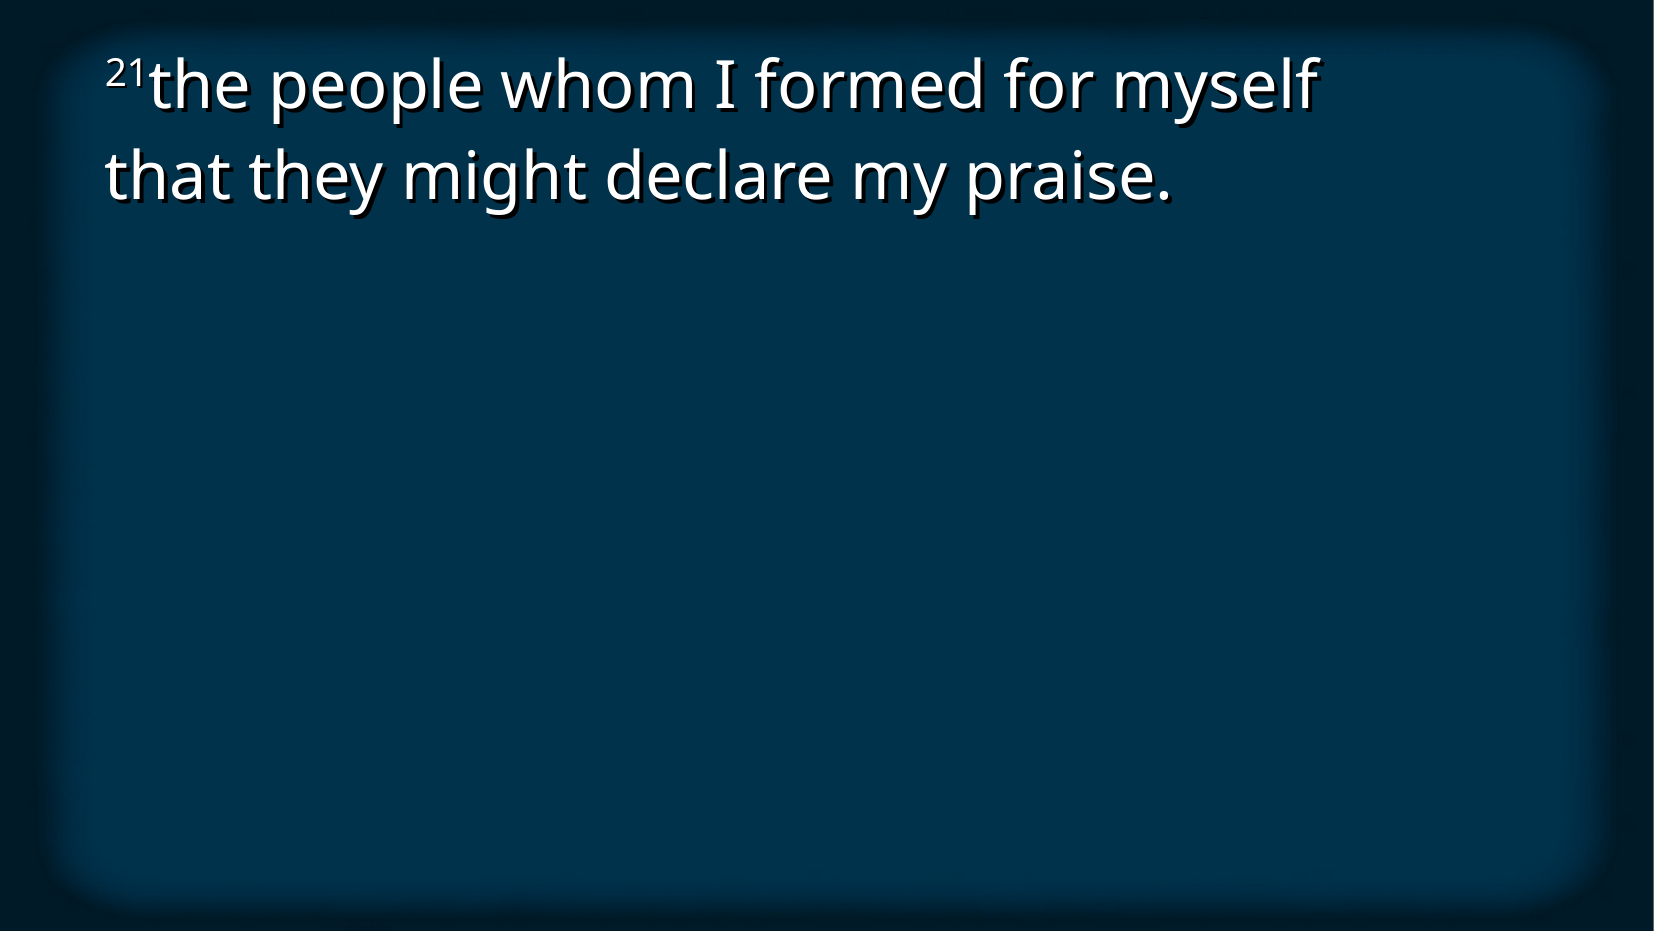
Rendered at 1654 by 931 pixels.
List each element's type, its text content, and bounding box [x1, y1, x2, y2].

picture [0, 0, 1654, 931]
text_box 21the people whom I formed for myself that they might declare my praise. [90, 30, 1561, 312]
